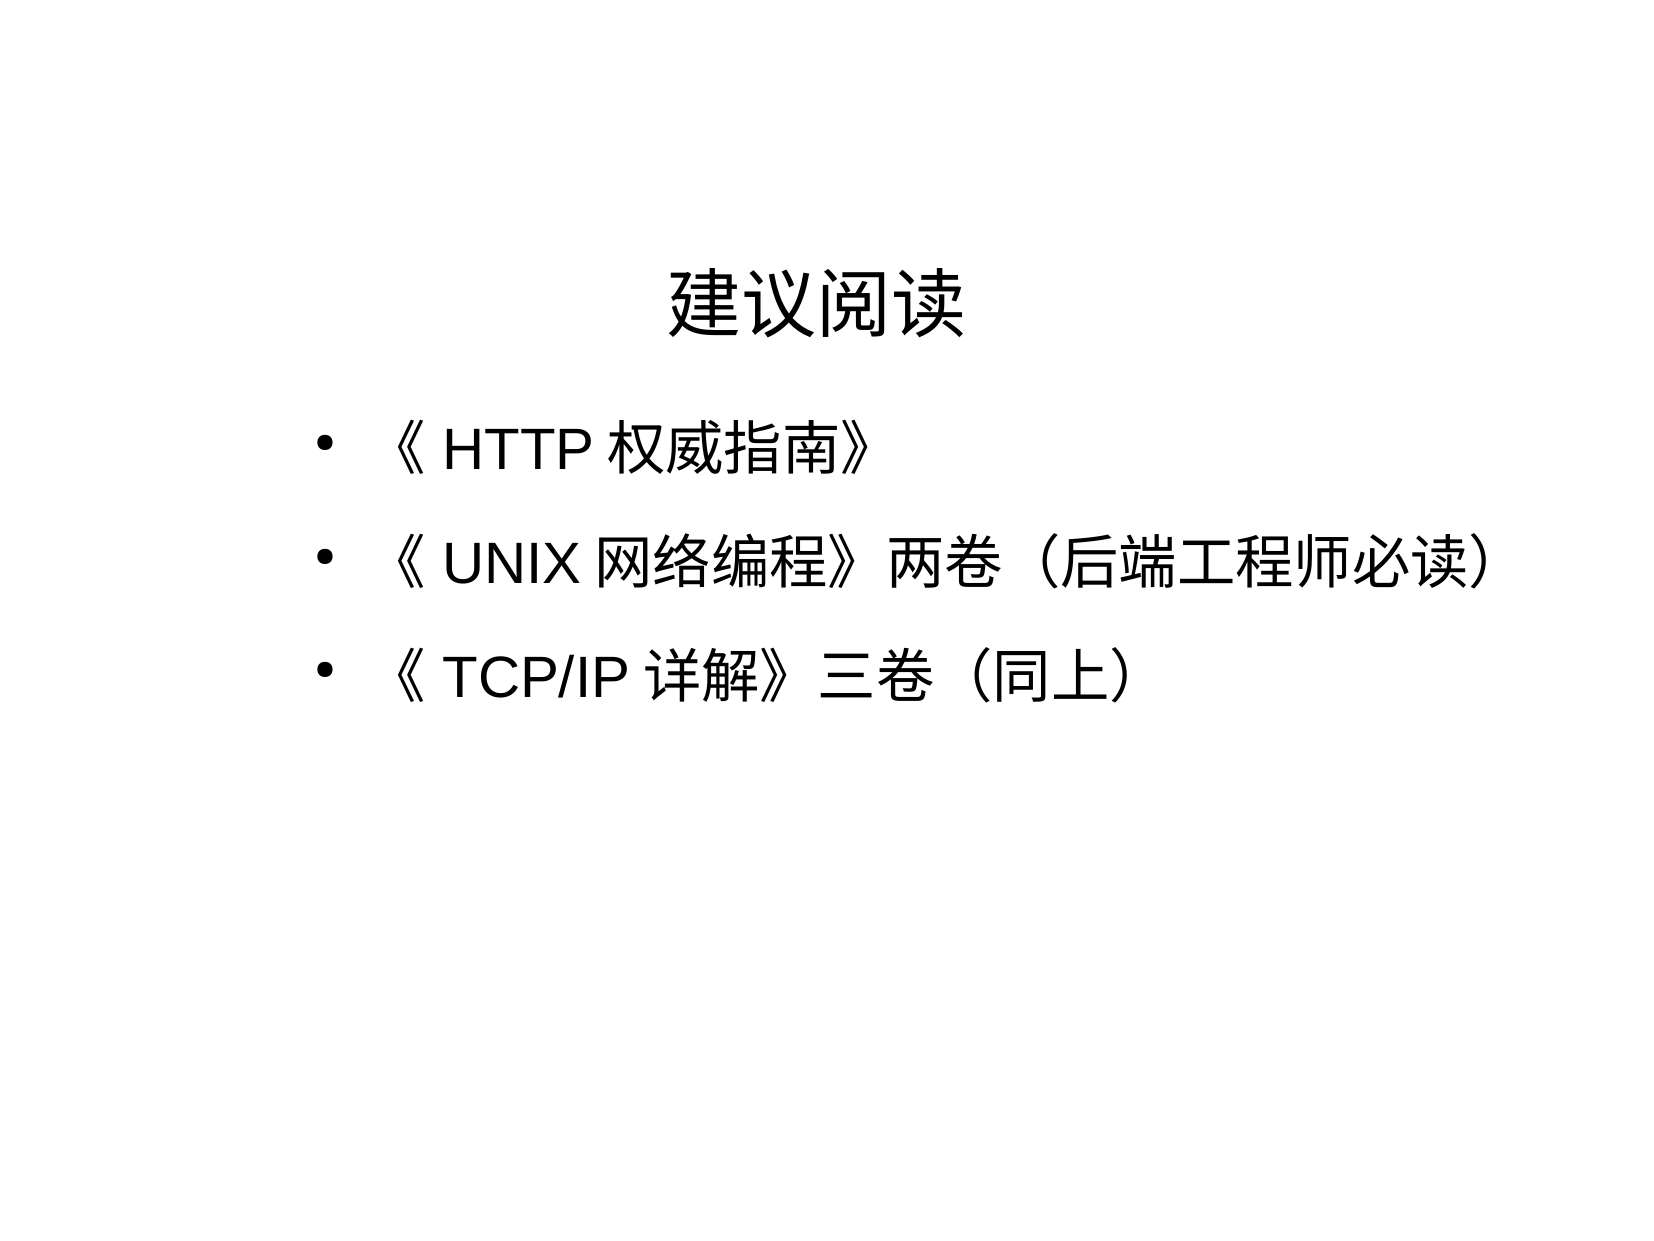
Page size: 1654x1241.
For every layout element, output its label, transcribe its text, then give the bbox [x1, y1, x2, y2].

list 《HTTP权威指南》 《UNIX网络编程》两卷（后端工程师必读） 《TCP/IP详解》三卷（同上） [296, 402, 1654, 1122]
title 建议阅读 [71, 195, 1561, 403]
